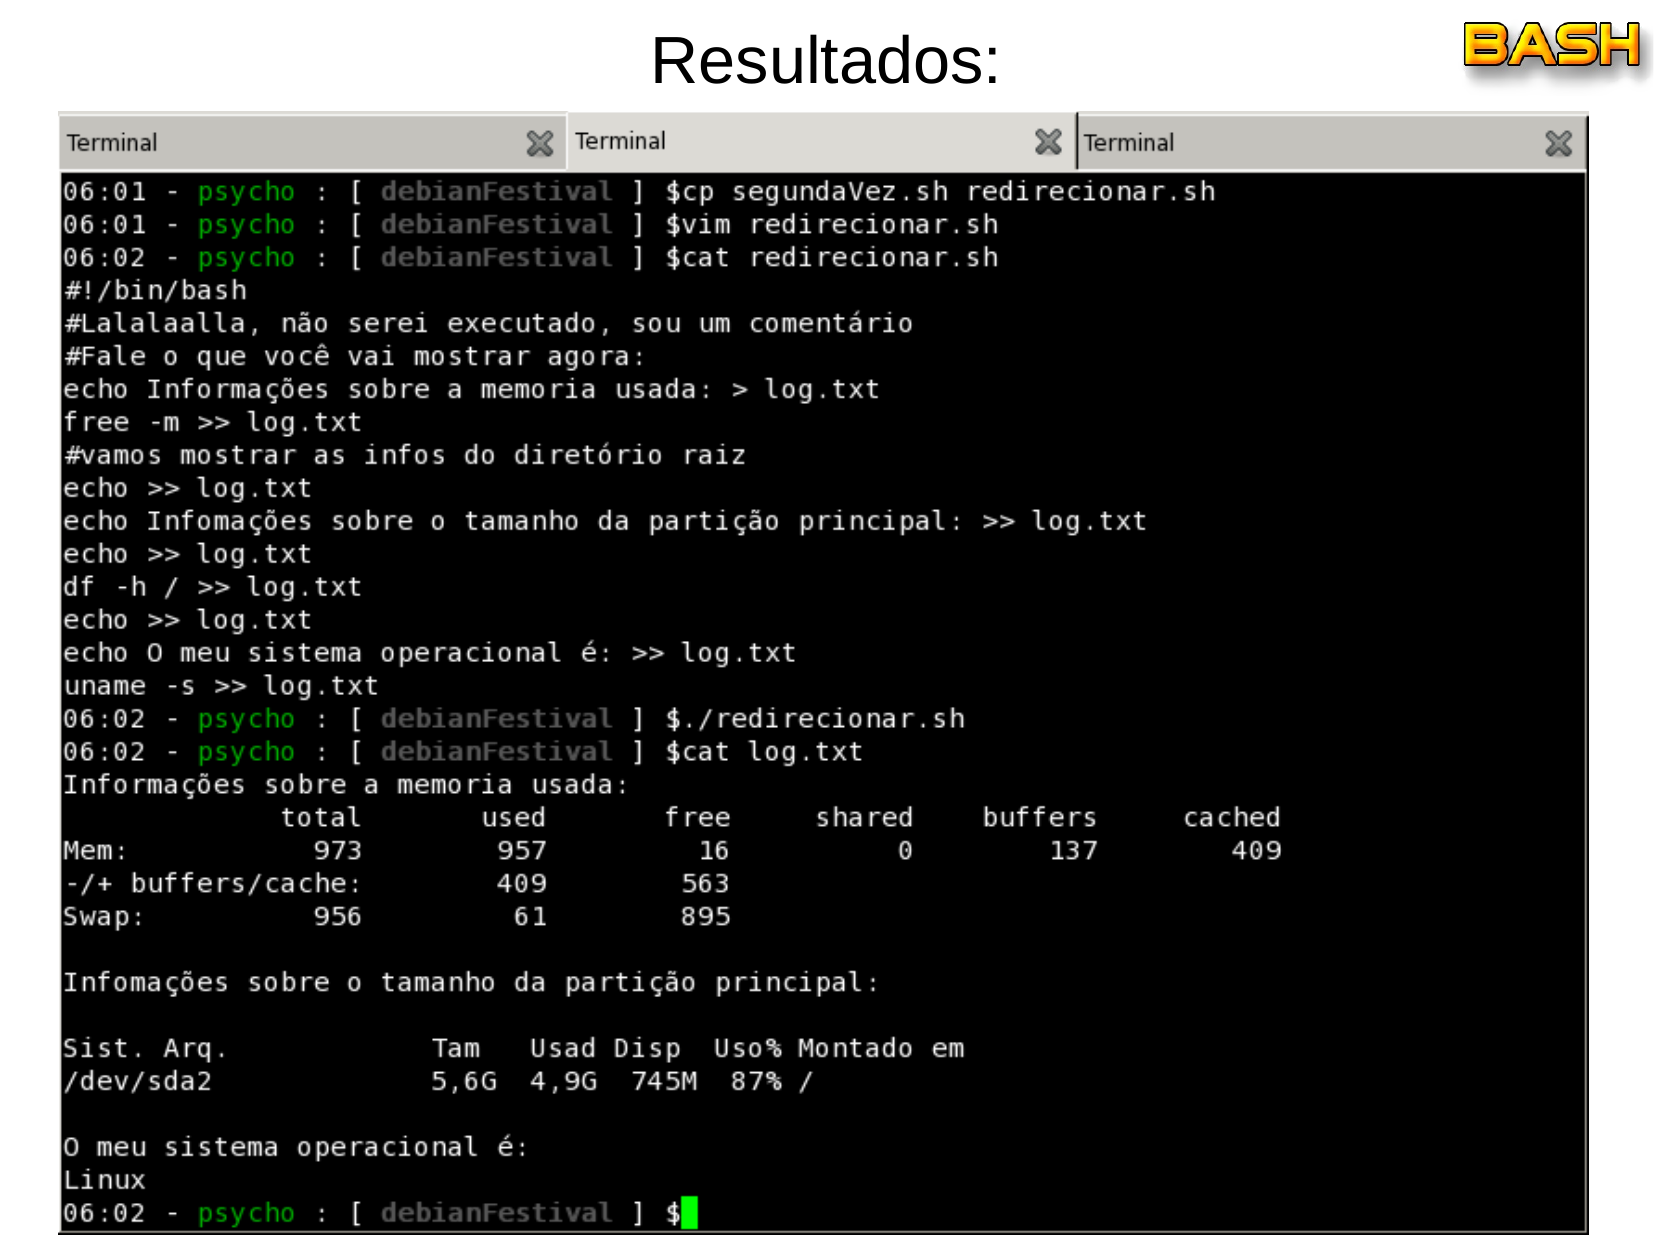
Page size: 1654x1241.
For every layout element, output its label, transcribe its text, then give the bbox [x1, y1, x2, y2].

title Resultados: [82, 22, 1571, 98]
picture [58, 111, 1589, 1235]
picture [1450, 0, 1654, 96]
